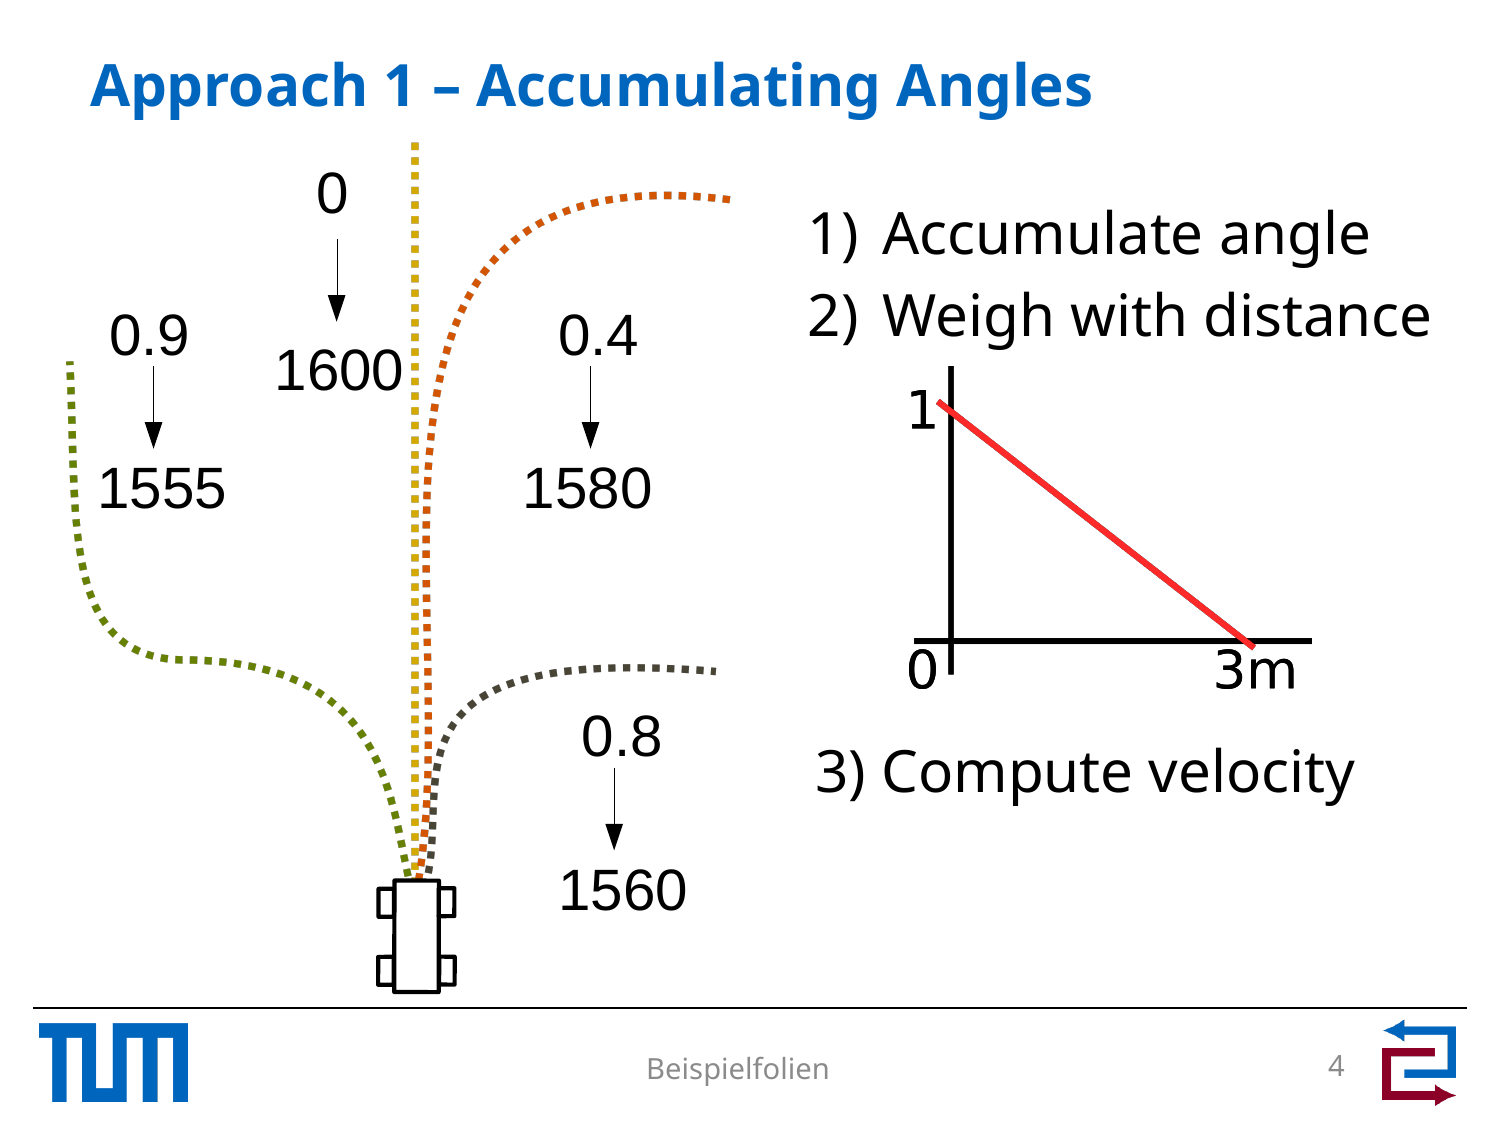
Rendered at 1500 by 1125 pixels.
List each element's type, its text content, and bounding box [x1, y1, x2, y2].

footer Beispielfolien [253, 1037, 1223, 1099]
text_box 1560 [543, 850, 721, 931]
picture [39, 1023, 188, 1102]
text_box 1580 [507, 448, 686, 529]
slide_number <Foliennummer> [1222, 1036, 1360, 1097]
list Accumulate angle Weigh with distance [792, 188, 1465, 721]
text_box 1555 [82, 448, 260, 529]
text_box 1600 [259, 330, 438, 411]
text_box [378, 880, 455, 993]
picture [615, 777, 725, 916]
picture [66, 142, 735, 916]
picture [1382, 1019, 1456, 1106]
list 3) Compute velocity [725, 726, 1398, 928]
text_box 0.9 [94, 295, 272, 376]
text_box 0.8 [566, 696, 745, 777]
title Approach 1 – Accumulating Angles [75, 23, 1489, 143]
picture [909, 366, 1312, 690]
text_box 0 [301, 153, 479, 234]
text_box 0.4 [543, 295, 721, 376]
